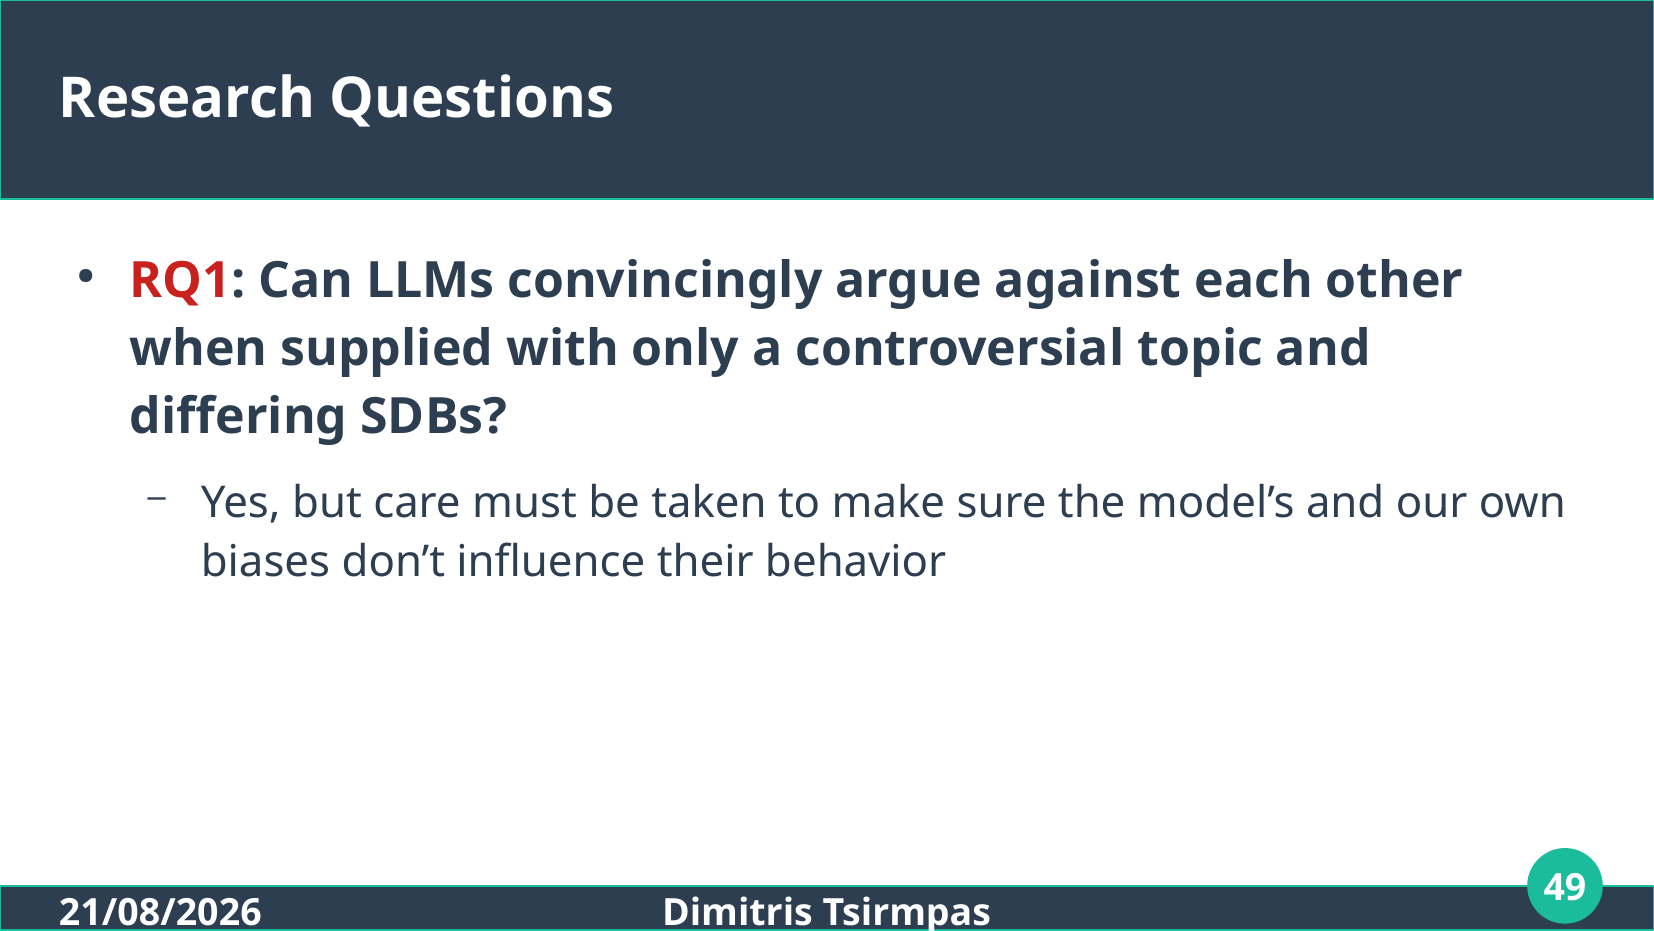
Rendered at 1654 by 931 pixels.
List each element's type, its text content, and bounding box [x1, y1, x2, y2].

list RQ1: Can LLMs convincingly argue against each other when supplied with only a controversial topic and differing SDBs? Yes, but care must be taken to make sure the model’s and our own biases don’t influence their behavior [59, 243, 1595, 864]
title Research Questions [59, 37, 1595, 155]
